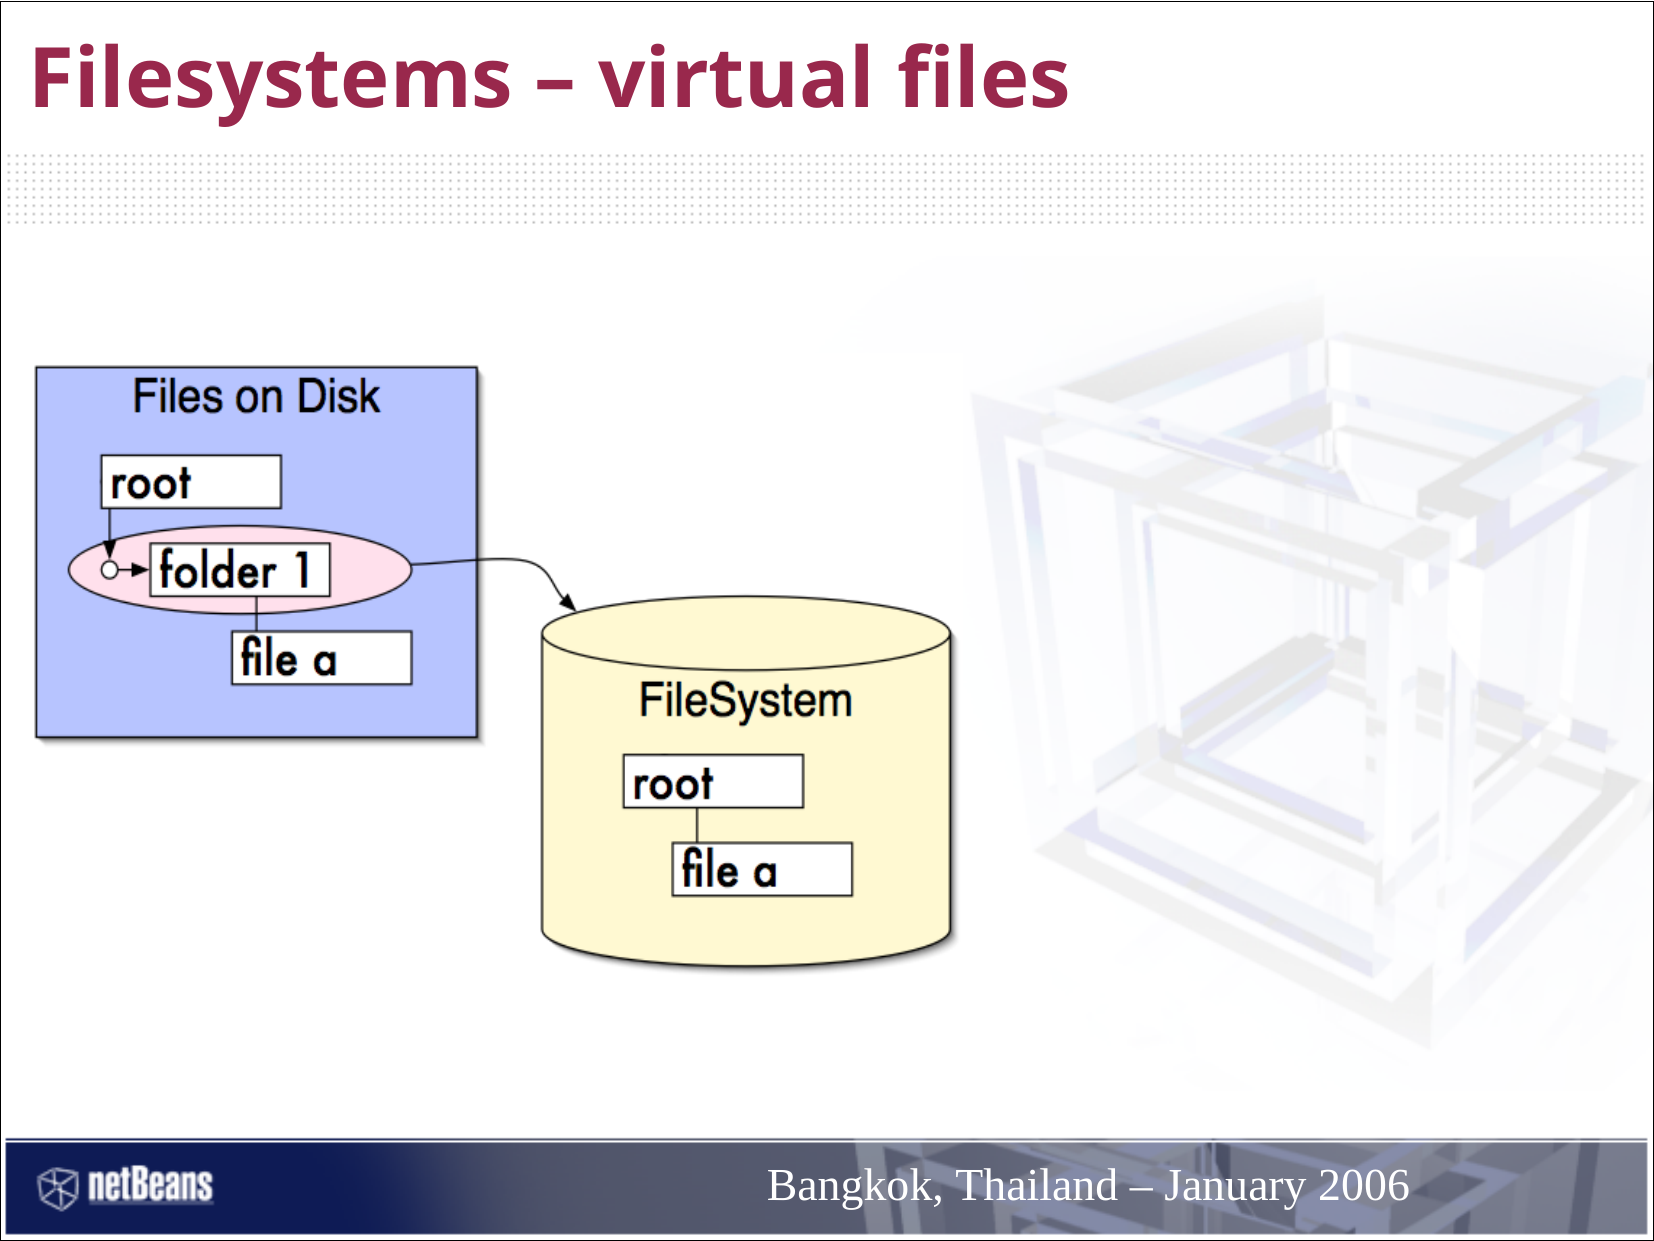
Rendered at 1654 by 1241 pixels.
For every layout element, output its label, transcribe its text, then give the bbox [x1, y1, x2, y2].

picture [1, 2, 1653, 1240]
title Filesystems – virtual files [28, 0, 1619, 152]
